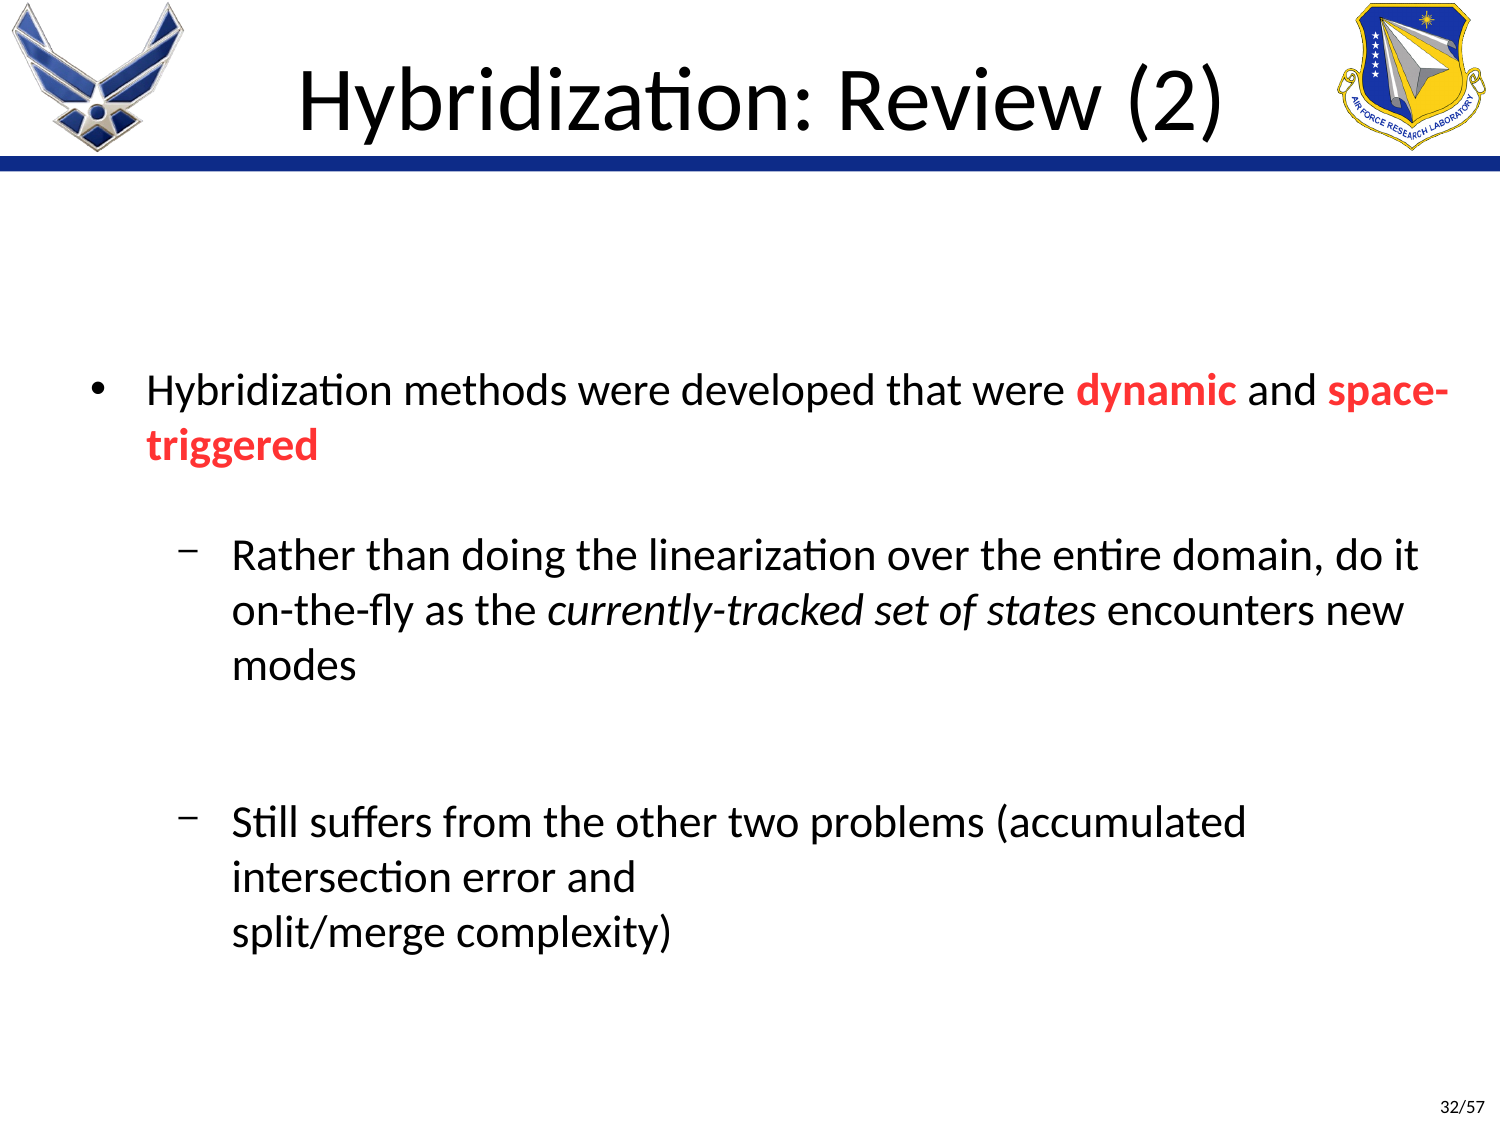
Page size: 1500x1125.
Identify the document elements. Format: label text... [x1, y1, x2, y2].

title Hybridization: Review (2) [87, 0, 1438, 188]
picture [1438, 3, 1486, 151]
picture [2, 0, 87, 156]
list Hybridization methods were developed that were dynamic and space-triggered Rather than doing the linearization over the entire domain, do it on-the-fly as the currently-tracked set of states encounters new modes Still suffers from the other two problems (accumulated intersection error and split/merge complexity) [75, 352, 1471, 916]
